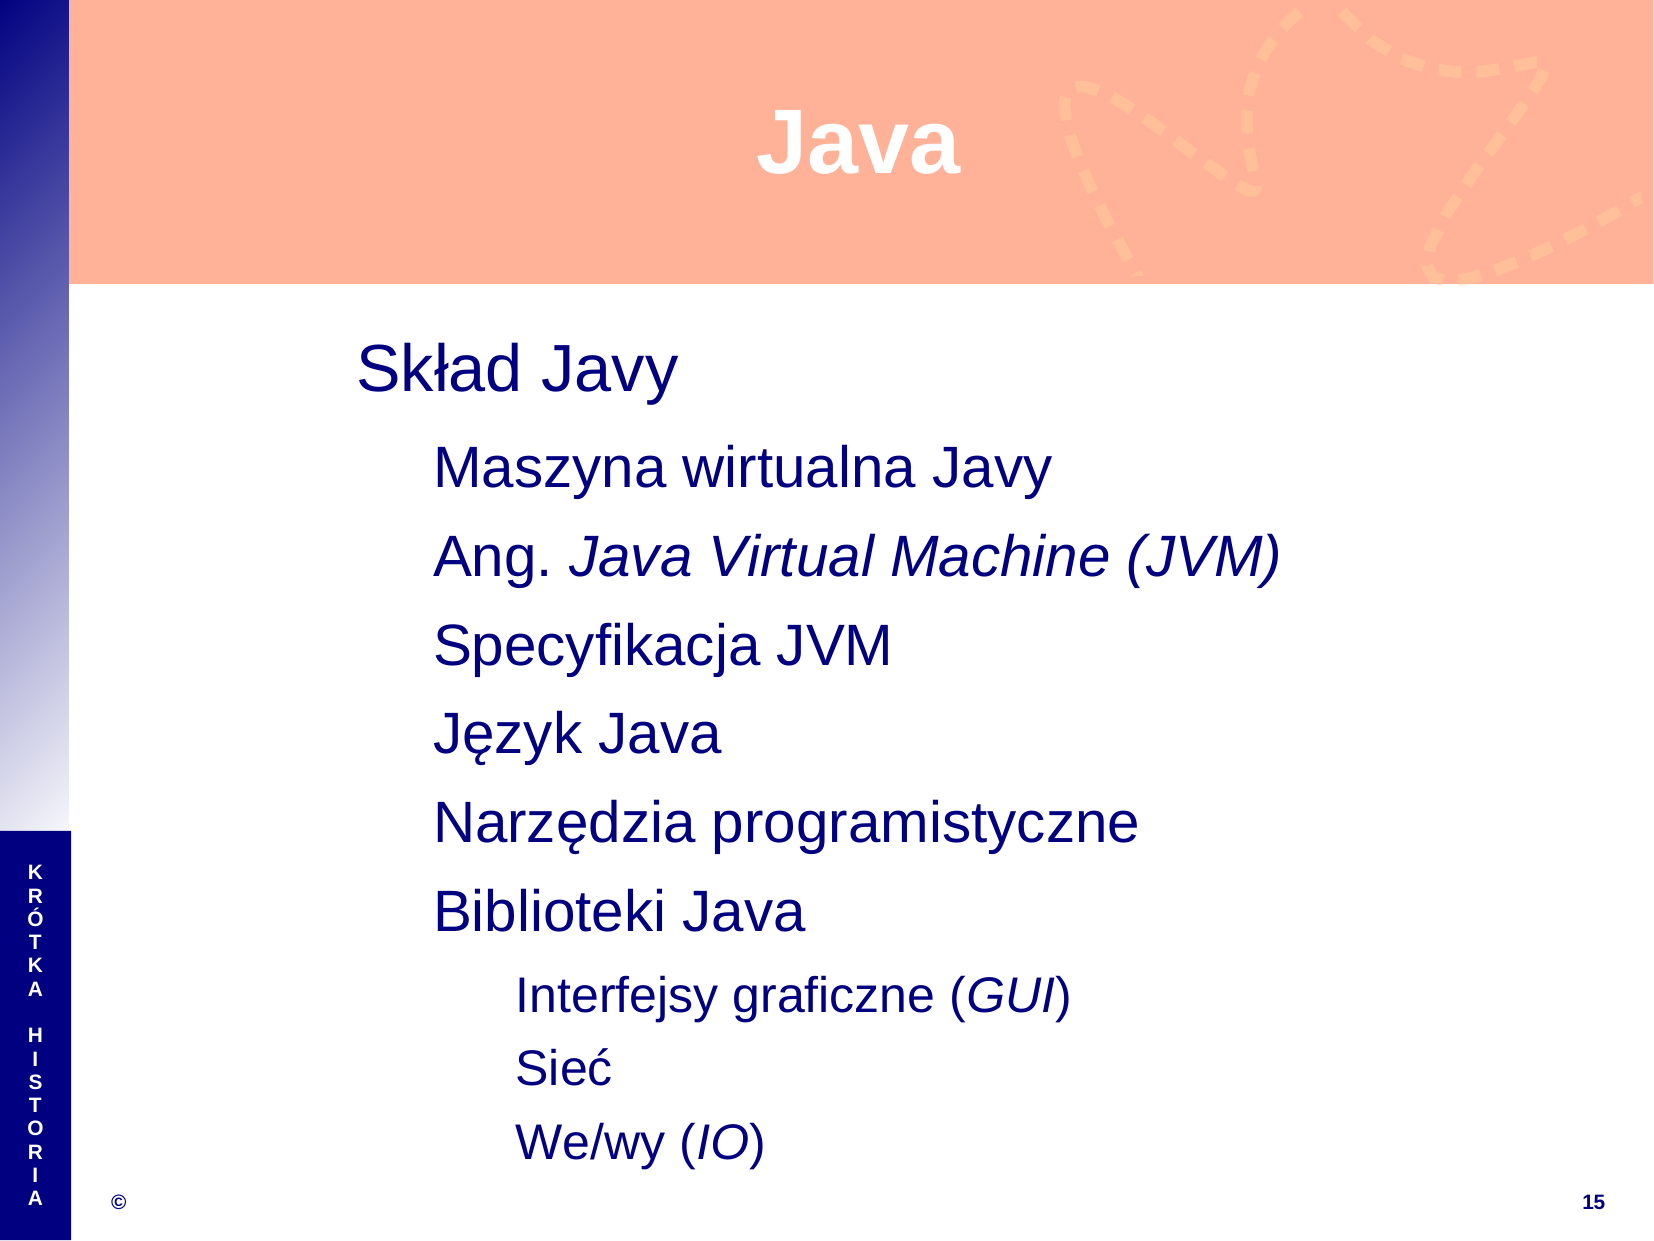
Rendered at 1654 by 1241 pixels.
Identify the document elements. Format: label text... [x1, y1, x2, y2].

title Java [101, 37, 1617, 246]
text_box K R Ó T K A H I S T O R I A [0, 830, 71, 1241]
list Skład Javy Maszyna wirtualna Javy Ang. Java Virtual Machine (JVM) Specyfikacja JVM Język Java Narzędzia programistyczne Biblioteki Java Interfejsy graficzne (GUI) Sieć We/wy (IO) [338, 330, 1395, 1169]
